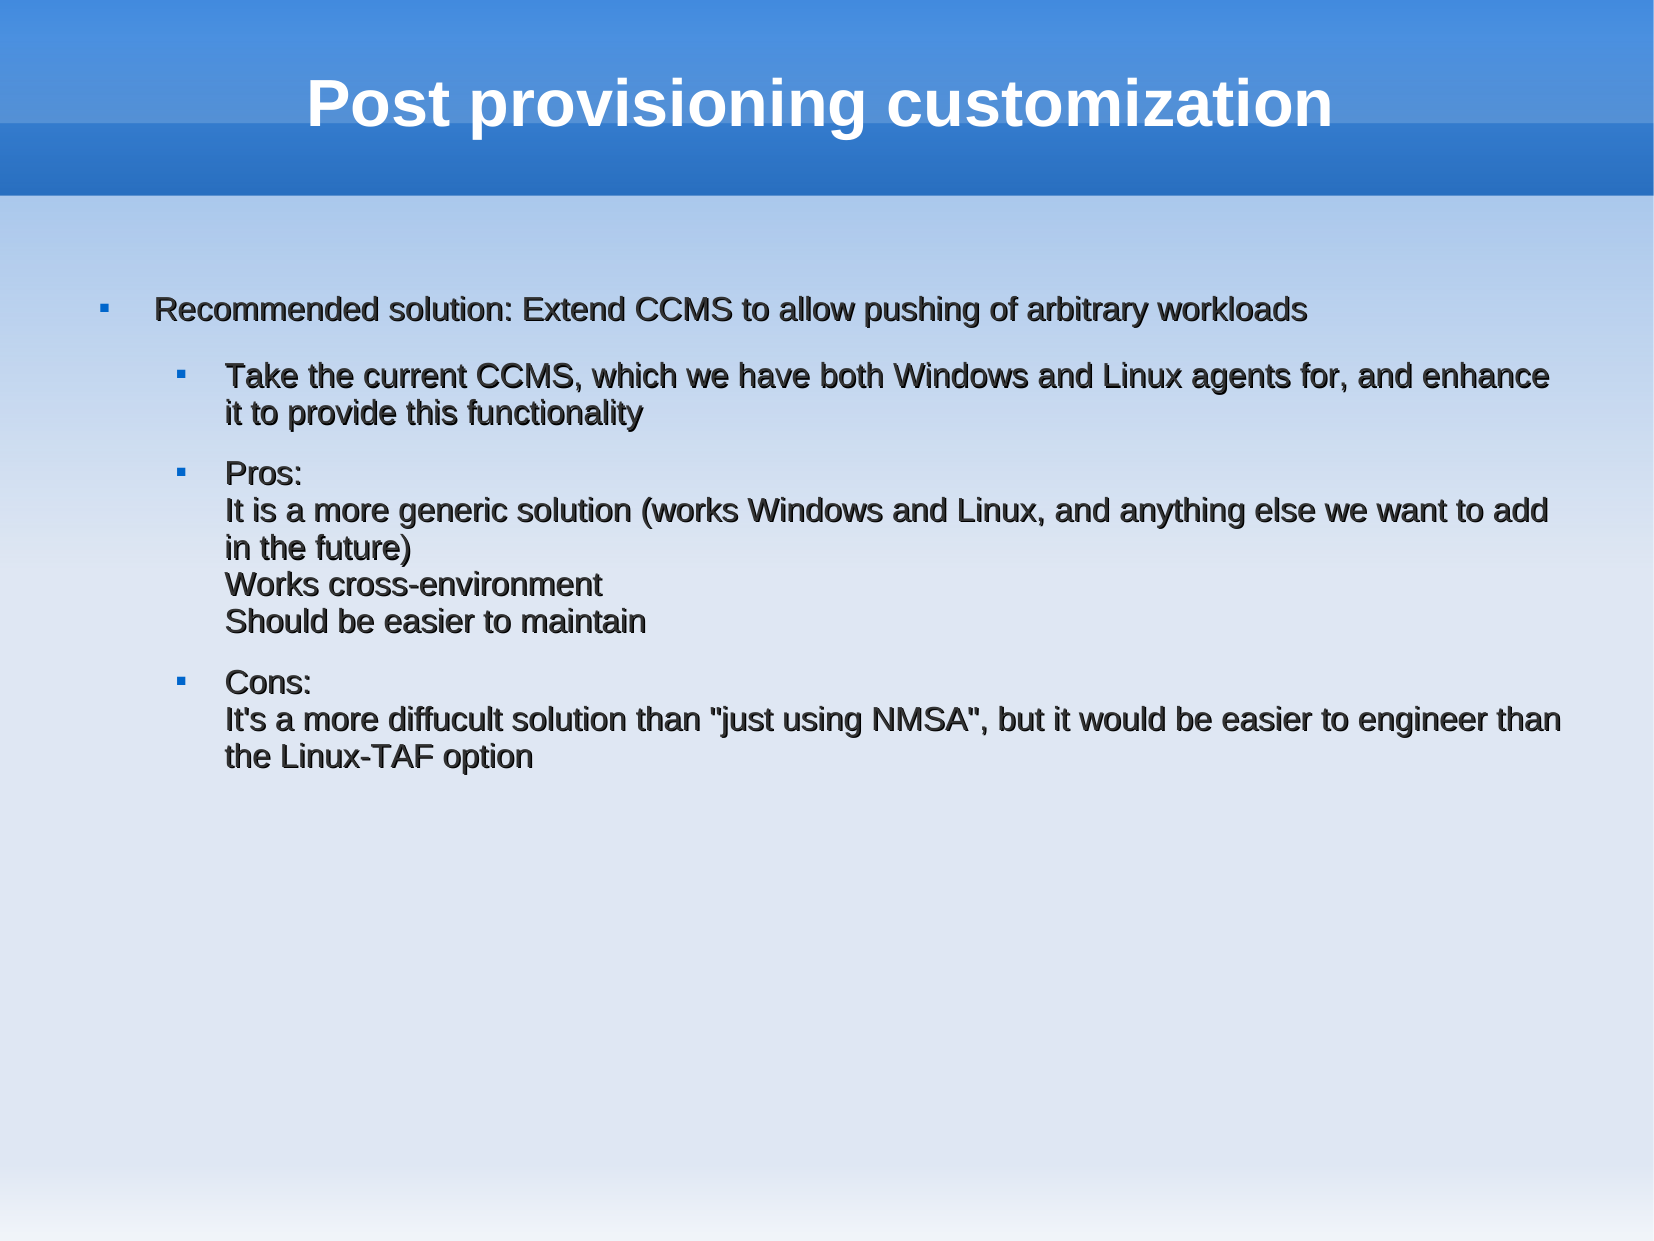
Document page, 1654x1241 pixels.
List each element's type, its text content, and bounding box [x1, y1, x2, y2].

list Recommended solution: Extend CCMS to allow pushing of arbitrary workloads Take the current CCMS, which we have both Windows and Linux agents for, and enhance it to provide this functionality Pros: It is a more generic solution (works Windows and Linux, and anything else we want to add in the future) Works cross-environment Should be easier to maintain Cons: It's a more diffucult solution than "just using NMSA", but it would be easier to engineer than the Linux-TAF option [82, 290, 1571, 1109]
picture [0, 0, 1654, 1241]
title Post provisioning customization [76, 0, 1565, 208]
